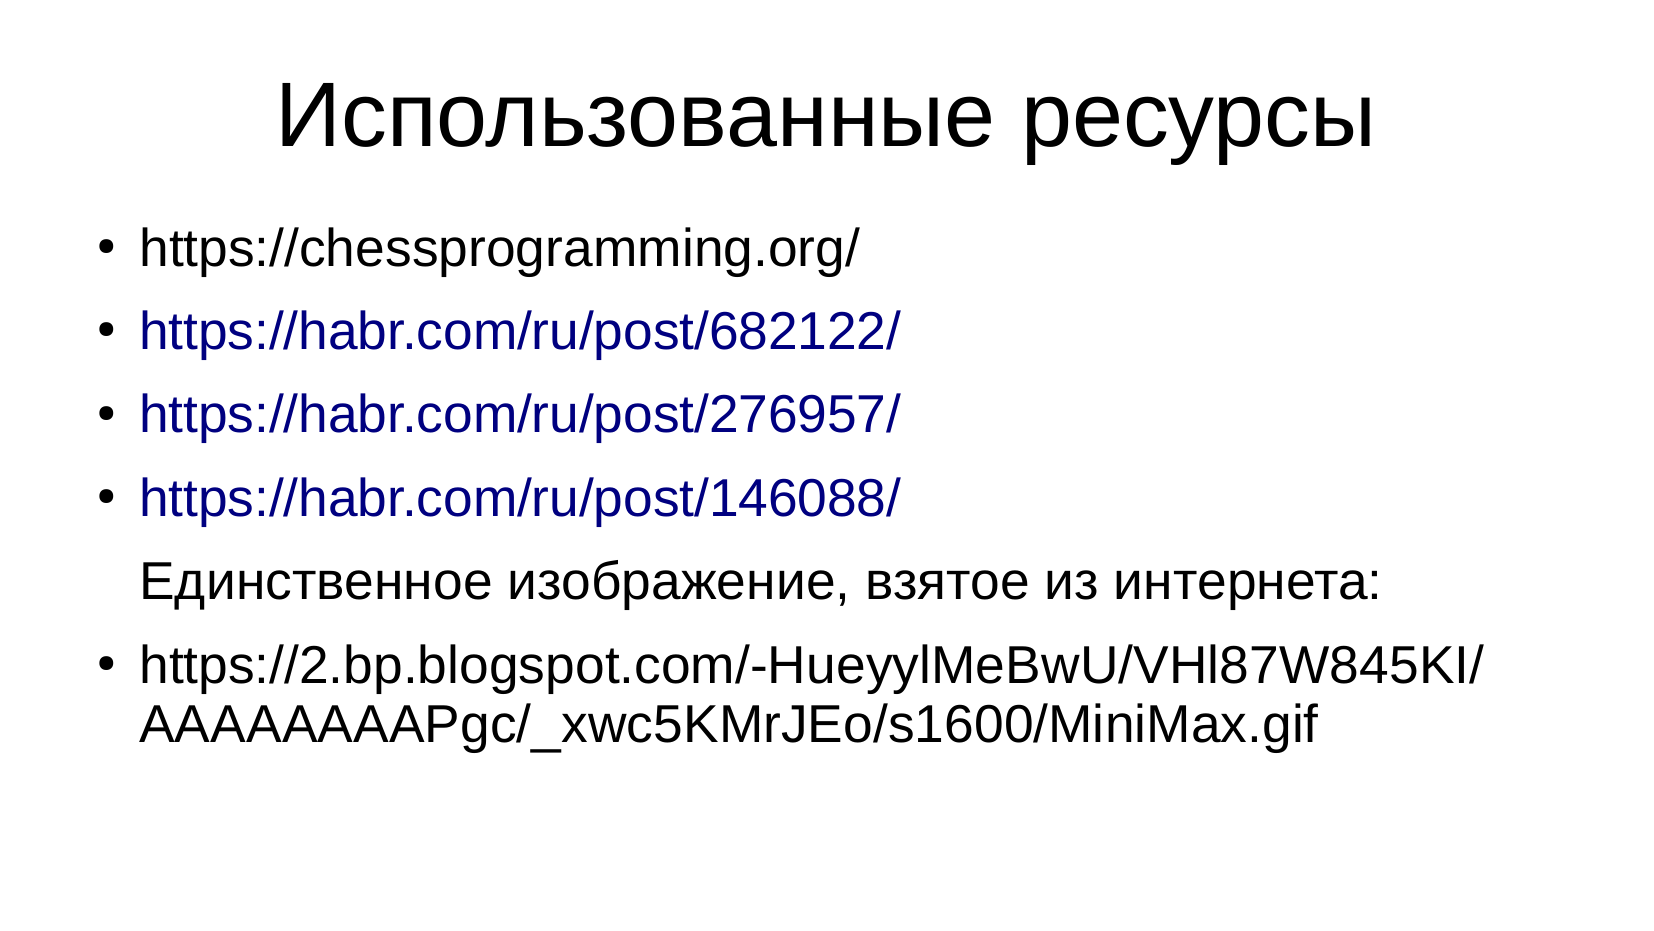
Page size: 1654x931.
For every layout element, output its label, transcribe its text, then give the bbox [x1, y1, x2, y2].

list https://chessprogramming.org/ https://habr.com/ru/post/682122/ https://habr.com/ru/post/276957/ https://habr.com/ru/post/146088/ Единственное изображение, взятое из интернета: https://2.bp.blogspot.com/-HueyylMeBwU/VHl87W845KI/AAAAAAAAPgc/_xwc5KMrJEo/s1600/MiniMax.gif [82, 217, 1571, 758]
title Использованные ресурсы [82, 37, 1571, 193]
